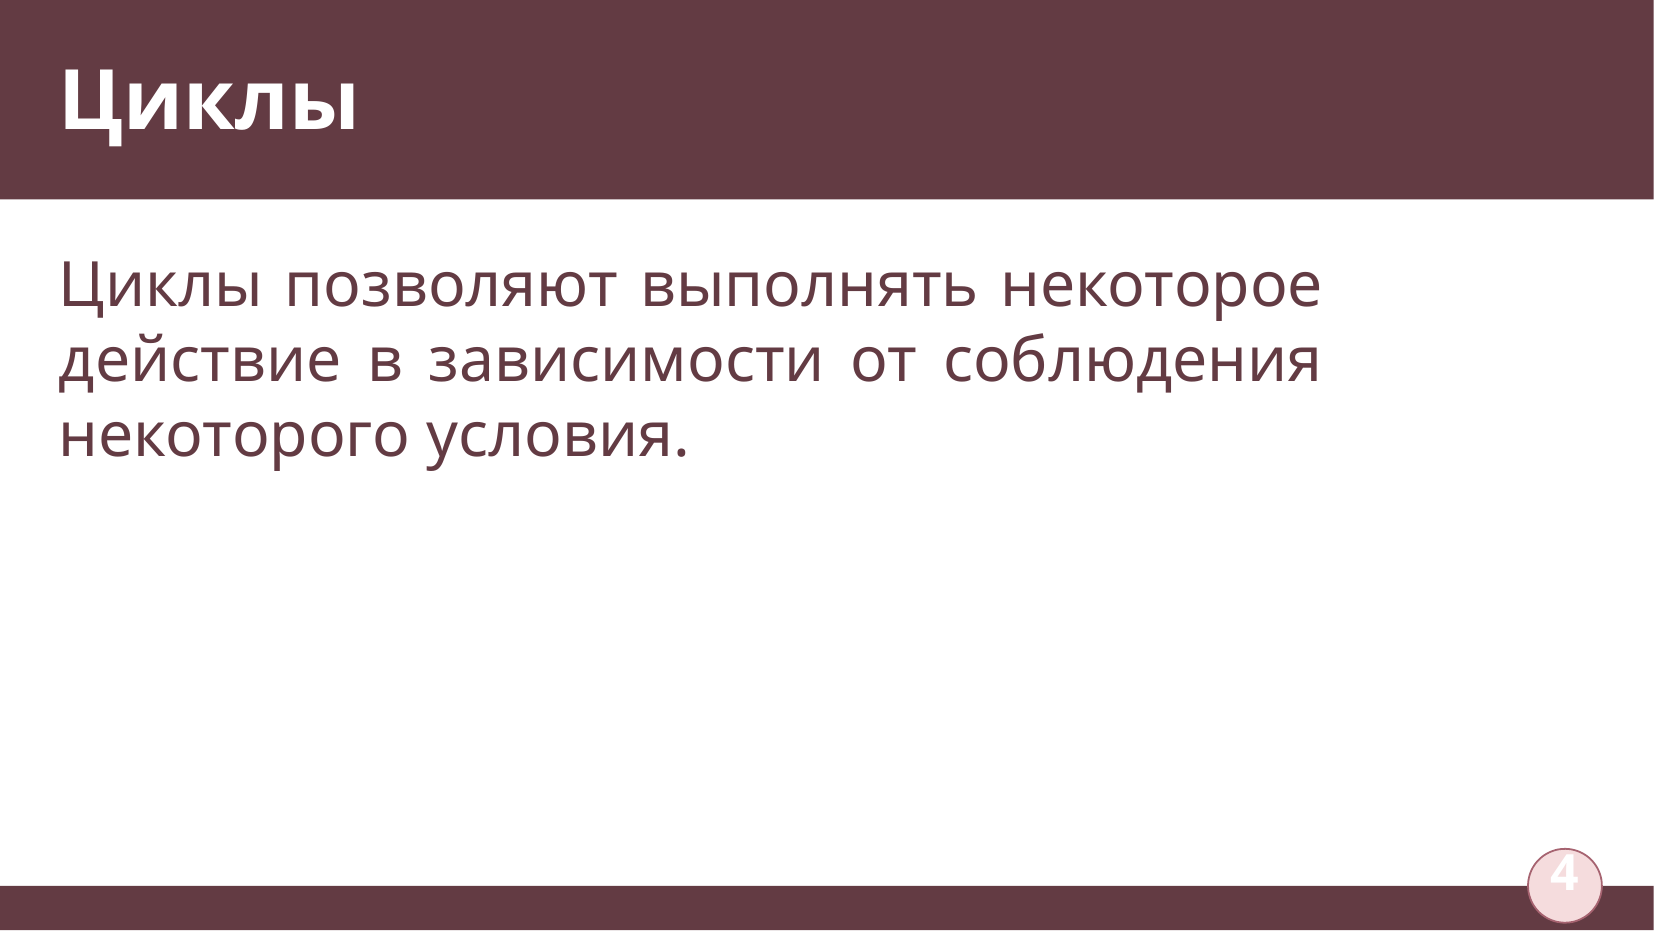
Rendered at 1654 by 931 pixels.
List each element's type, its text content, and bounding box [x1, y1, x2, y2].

title Циклы [59, 37, 1595, 155]
list Циклы позволяют выполнять некоторое действие в зависимости от соблюдения некоторого условия. [59, 243, 1595, 396]
